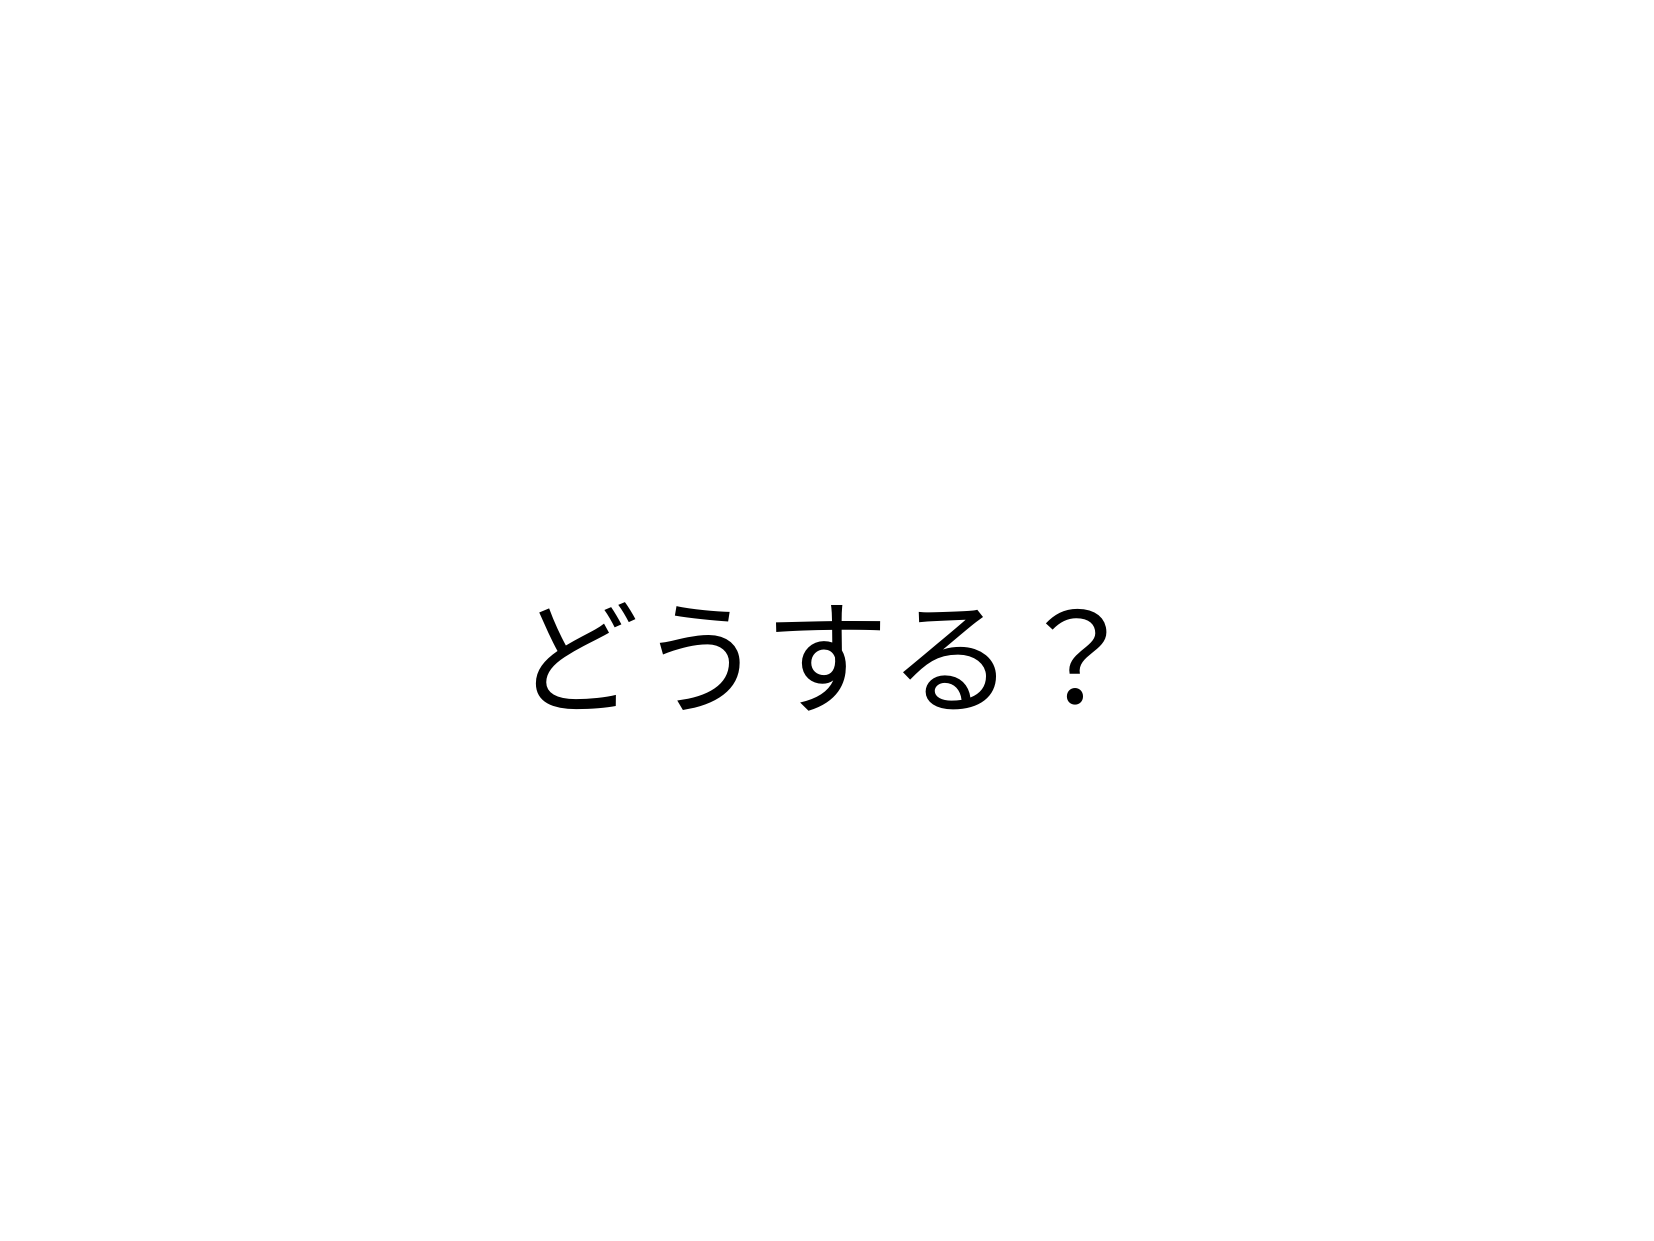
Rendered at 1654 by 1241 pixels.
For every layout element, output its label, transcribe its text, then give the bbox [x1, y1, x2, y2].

subtitle どうする？ [82, 290, 1571, 1010]
